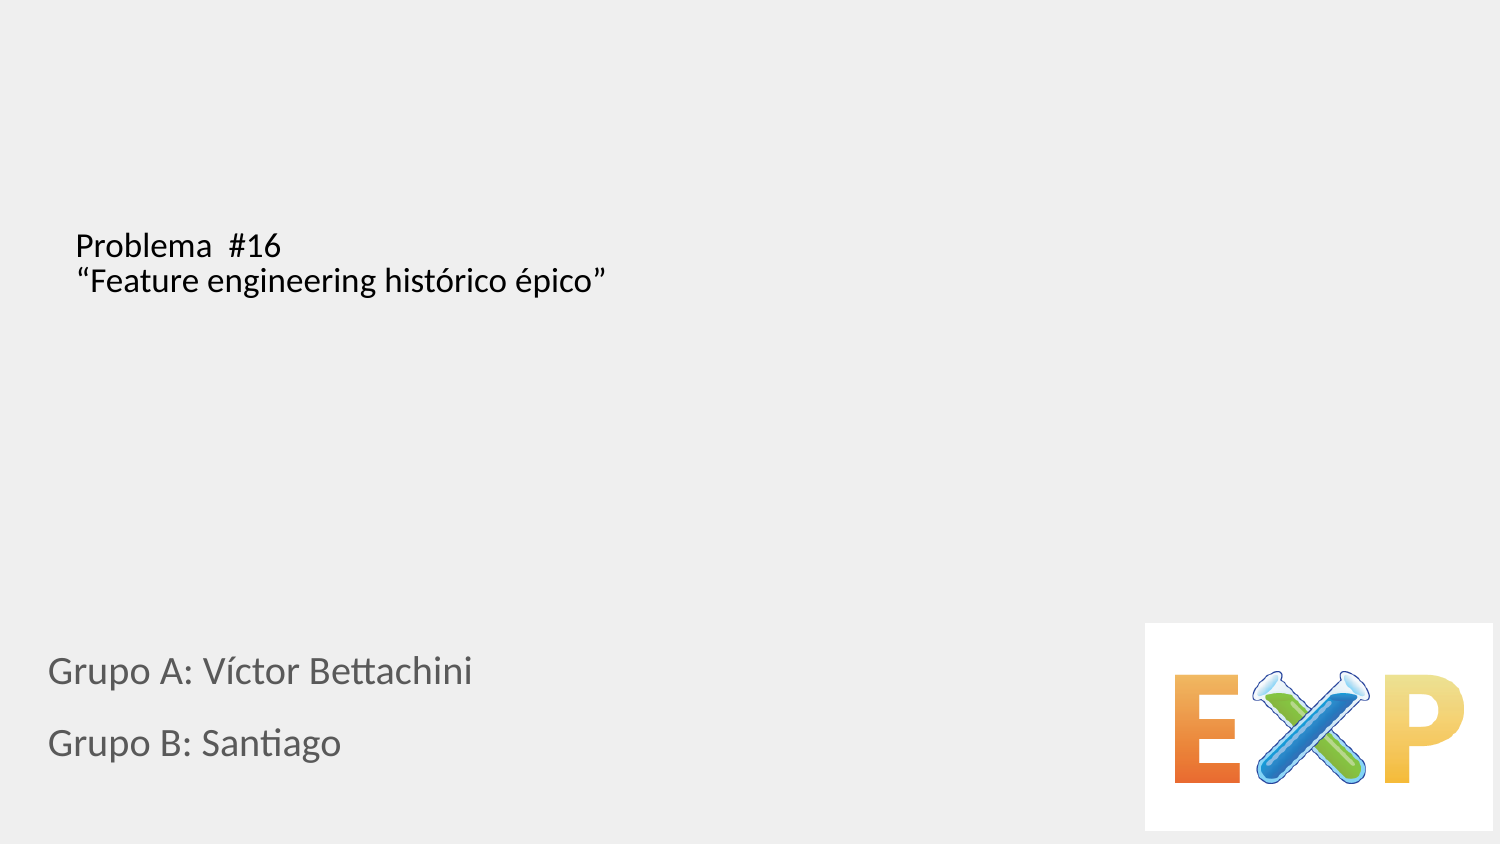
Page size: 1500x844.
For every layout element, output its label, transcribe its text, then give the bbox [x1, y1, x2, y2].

picture [1145, 623, 1493, 831]
title Problema #16 “Feature engineering histórico épico” [60, 216, 1449, 422]
list Grupo A: Víctor Bettachini Grupo B: Santiago [32, 633, 1063, 821]
